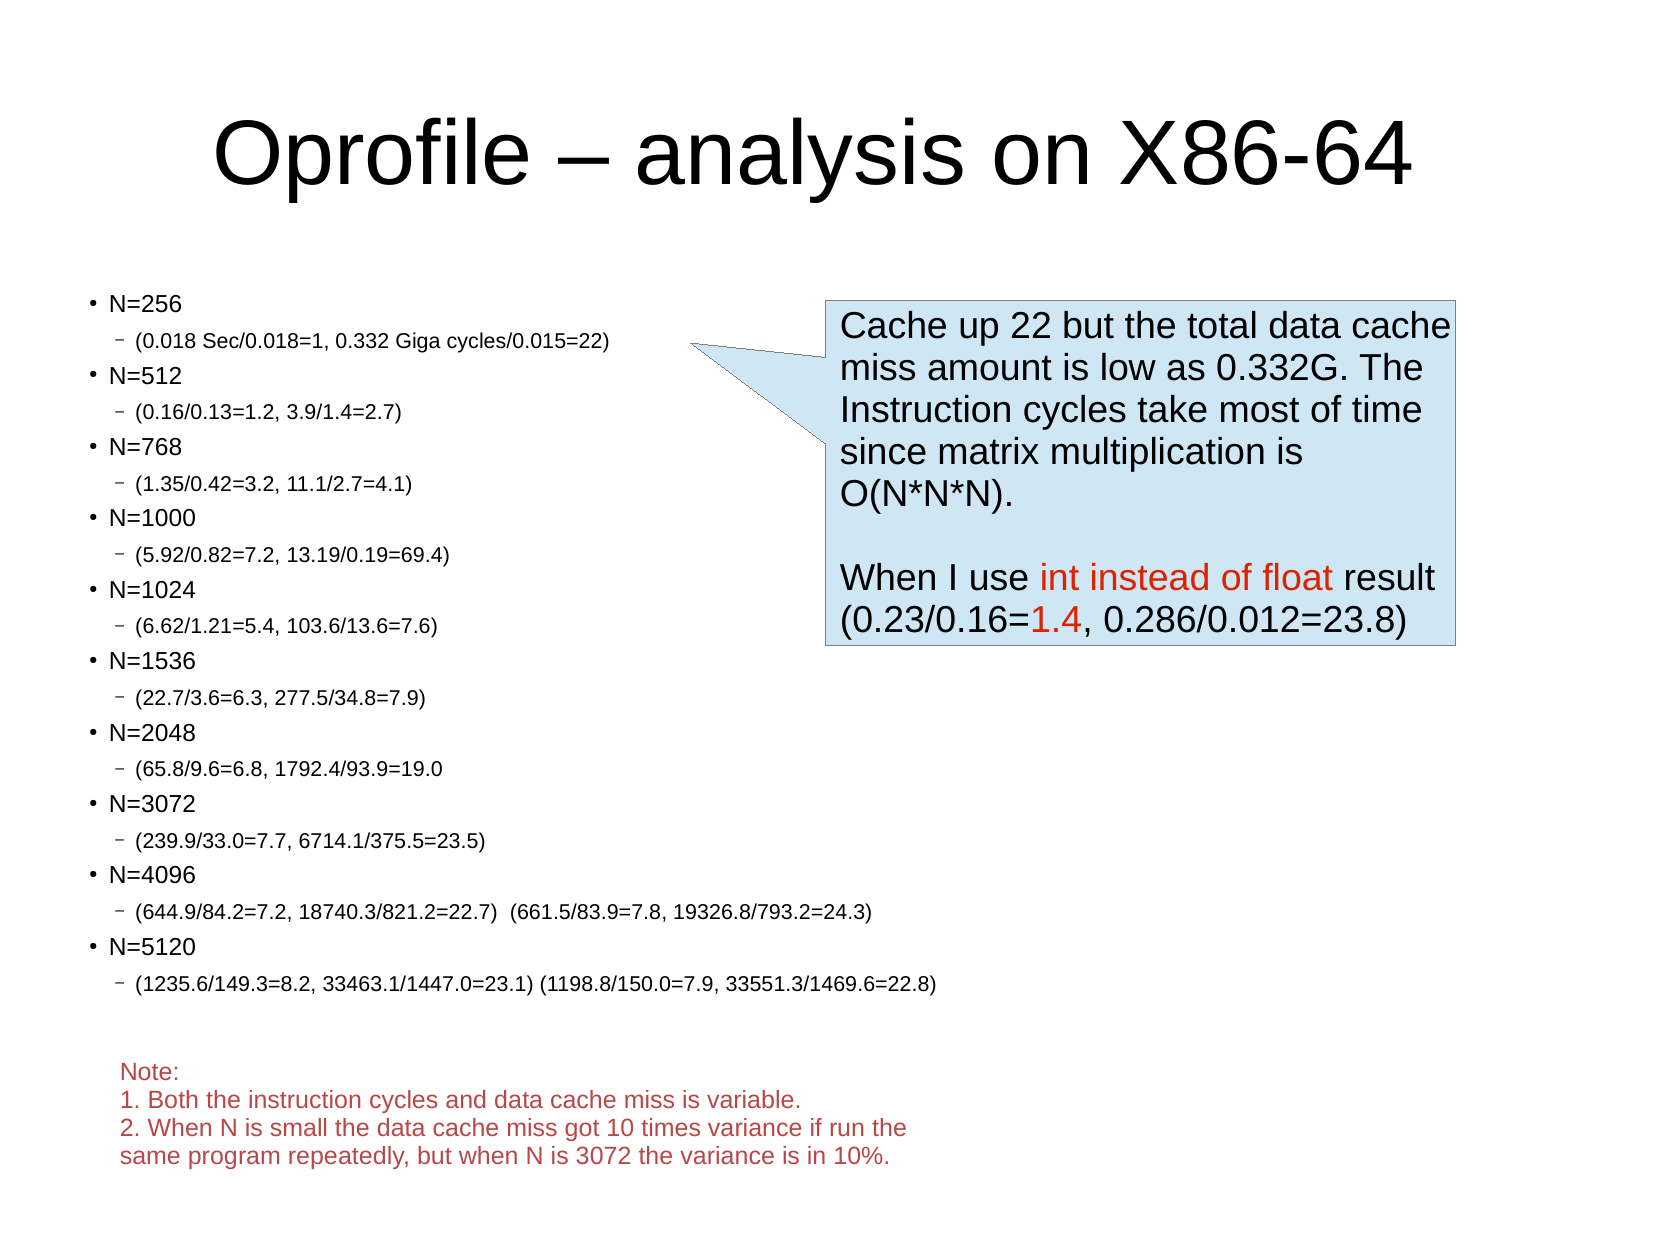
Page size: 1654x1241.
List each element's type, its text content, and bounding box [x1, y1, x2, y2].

text_box Cache up 22 but the total data cache miss amount is low as 0.332G. The Instruction cycles take most of time since matrix multiplication is O(N*N*N). When I use int instead of float result (0.23/0.16=1.4, 0.286/0.012=23.8) [690, 300, 1456, 646]
title Oprofile – analysis on X86-64 [82, 49, 1571, 257]
list N=256 (0.018 Sec/0.018=1, 0.332 Giga cycles/0.015=22) N=512 (0.16/0.13=1.2, 3.9/1.4=2.7) N=768 (1.35/0.42=3.2, 11.1/2.7=4.1) N=1000 (5.92/0.82=7.2, 13.19/0.19=69.4) N=1024 (6.62/1.21=5.4, 103.6/13.6=7.6) N=1536 (22.7/3.6=6.3, 277.5/34.8=7.9) N=2048 (65.8/9.6=6.8, 1792.4/93.9=19.0 N=3072 (239.9/33.0=7.7, 6714.1/375.5=23.5) N=4096 (644.9/84.2=7.2, 18740.3/821.2=22.7) (661.5/83.9=7.8, 19326.8/793.2=24.3) N=5120 (1235.6/149.3=8.2, 33463.1/1447.0=23.1) (1198.8/150.0=7.9, 33551.3/1469.6=22.8) [82, 290, 1538, 1010]
text_box Note: 1. Both the instruction cycles and data cache miss is variable. 2. When N is small the data cache miss got 10 times variance if run the same program repeatedly, but when N is 3072 the variance is in 10%. [105, 1050, 946, 1177]
